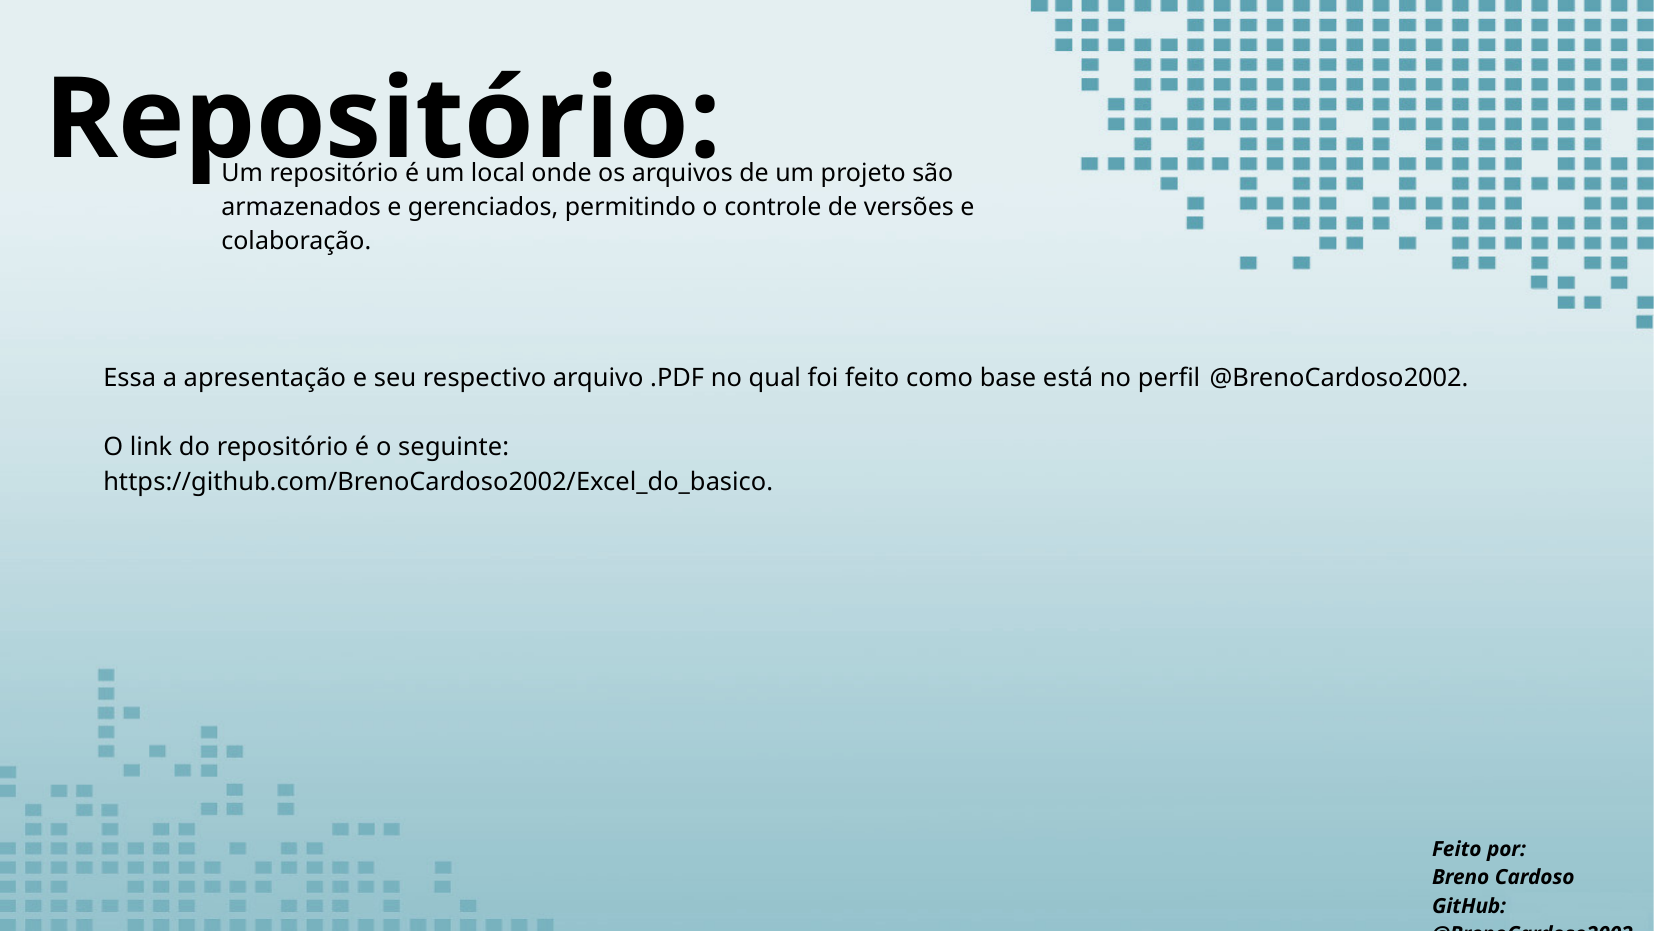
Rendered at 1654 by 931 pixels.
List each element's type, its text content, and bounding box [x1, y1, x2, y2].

text_box Um repositório é um local onde os arquivos de um projeto são armazenados e gerenciados, permitindo o controle de versões e colaboração. [206, 147, 1034, 246]
text_box Feito por: Breno Cardoso GitHub: @BrenoCardoso2002 [1417, 826, 1654, 931]
picture [0, 0, 1654, 931]
text_box Essa a apresentação e seu respectivo arquivo .PDF no qual foi feito como base está no perfil @BrenoCardoso2002. O link do repositório é o seguinte: https://github.com/BrenoCardoso2002/Excel_do_basico. [88, 351, 1506, 532]
text_box Repositório: [29, 29, 886, 169]
